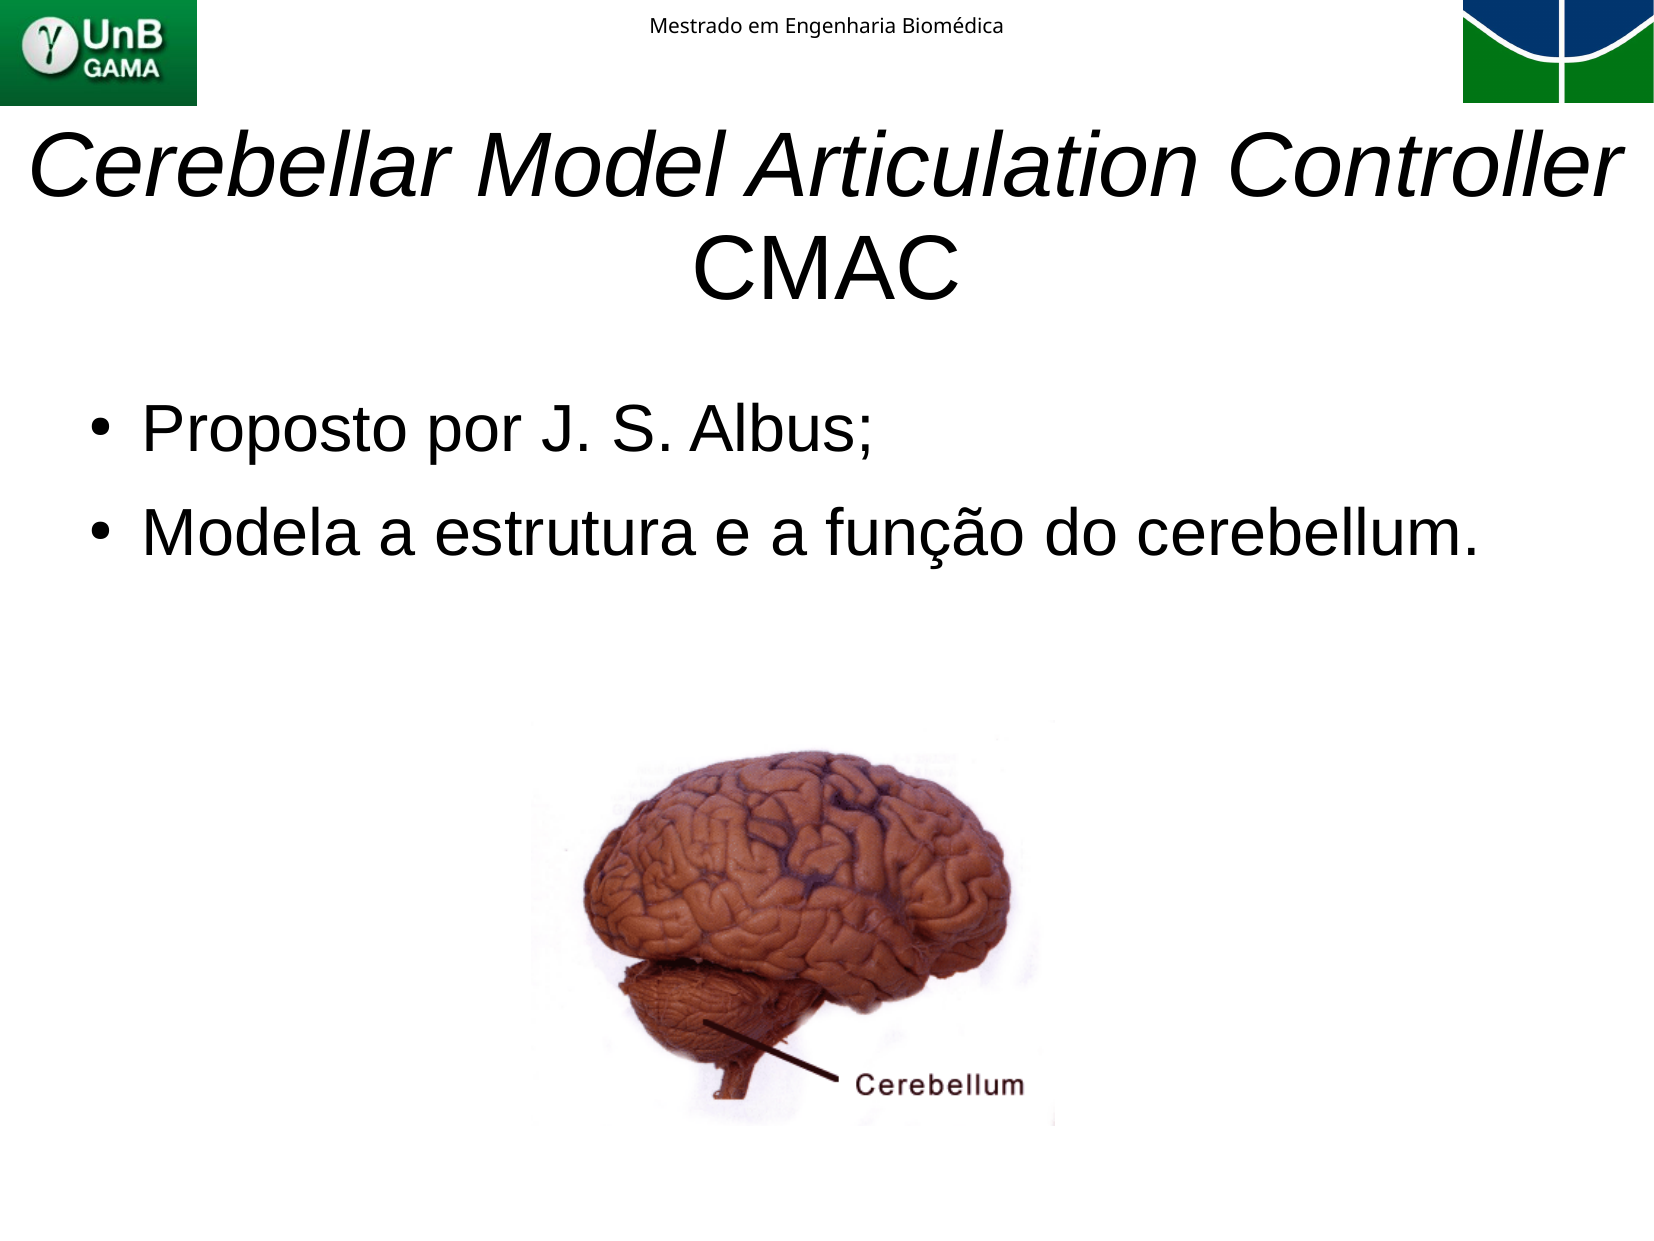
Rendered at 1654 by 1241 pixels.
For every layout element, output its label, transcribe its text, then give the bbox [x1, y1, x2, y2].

picture [531, 720, 1055, 1126]
picture [0, 0, 197, 106]
title Cerebellar Model Articulation Controller CMAC [0, 113, 1654, 320]
picture [1463, 0, 1654, 103]
list Proposto por J. S. Albus; Modela a estrutura e a função do cerebellum. [70, 391, 1560, 1111]
